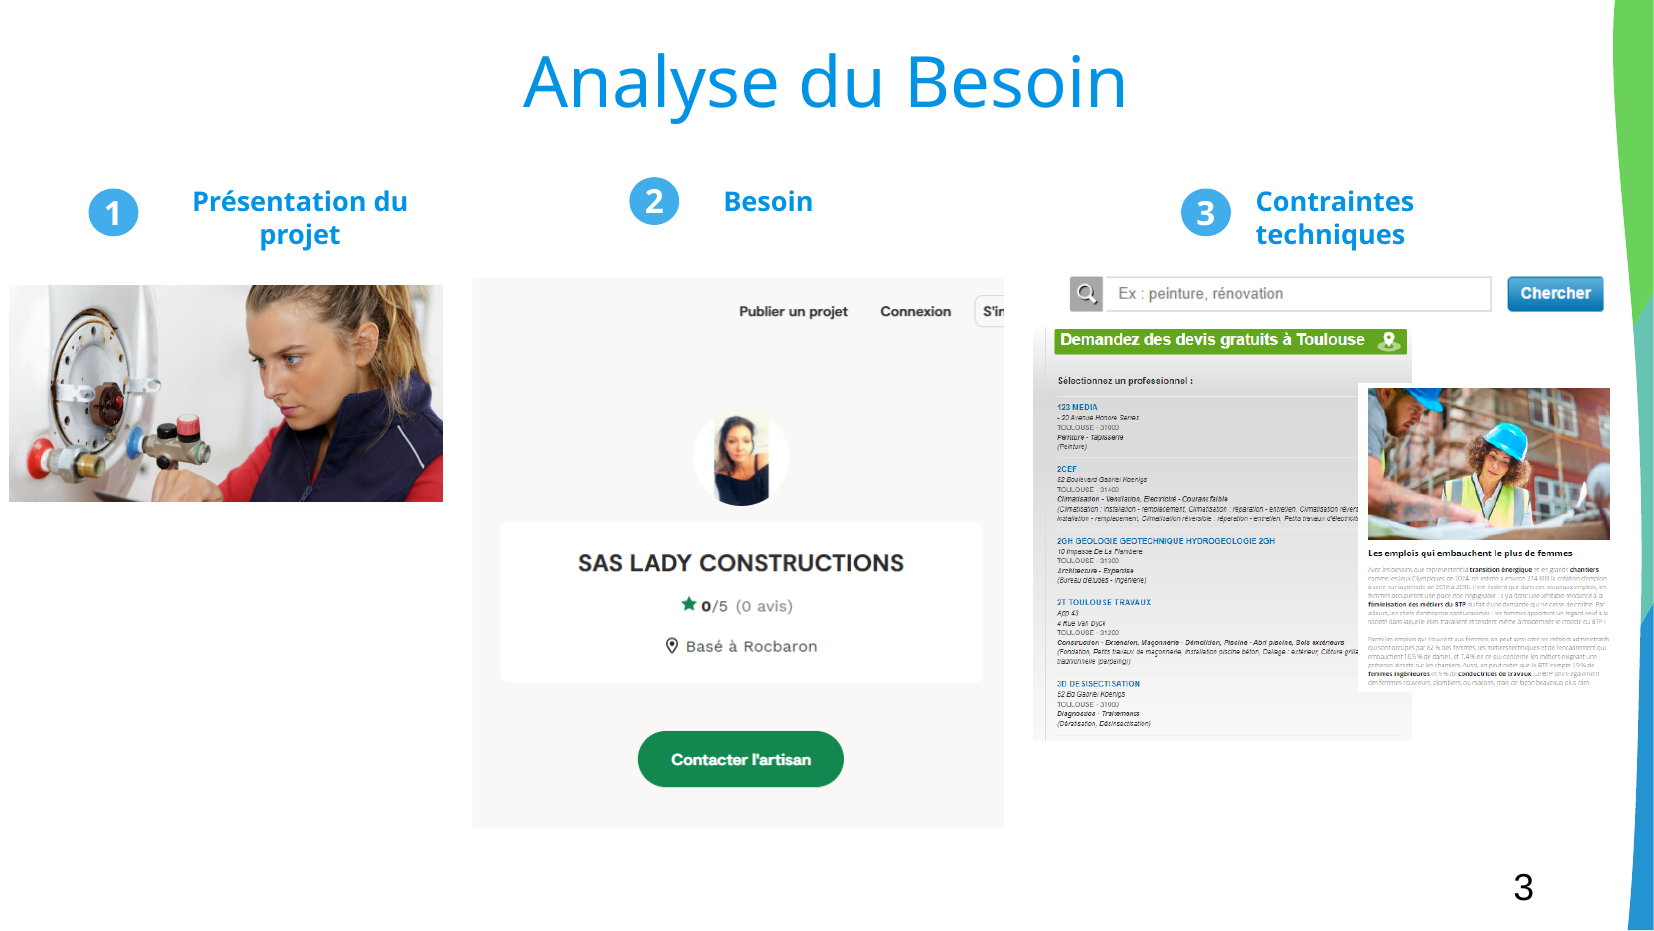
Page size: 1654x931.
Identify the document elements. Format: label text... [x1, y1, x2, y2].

text_box Besoin [708, 177, 939, 225]
text_box 2 [629, 177, 680, 225]
text_box 1 [88, 188, 139, 237]
text_box 3 [1181, 188, 1231, 237]
text_box Présentation du projet [157, 177, 443, 257]
picture [9, 285, 443, 502]
picture [1033, 265, 1622, 741]
picture [472, 278, 1004, 827]
text_box Analyse du Besoin [0, 29, 1654, 130]
text_box <numéro> [1498, 858, 1654, 916]
text_box Contraintes techniques [1240, 177, 1536, 257]
